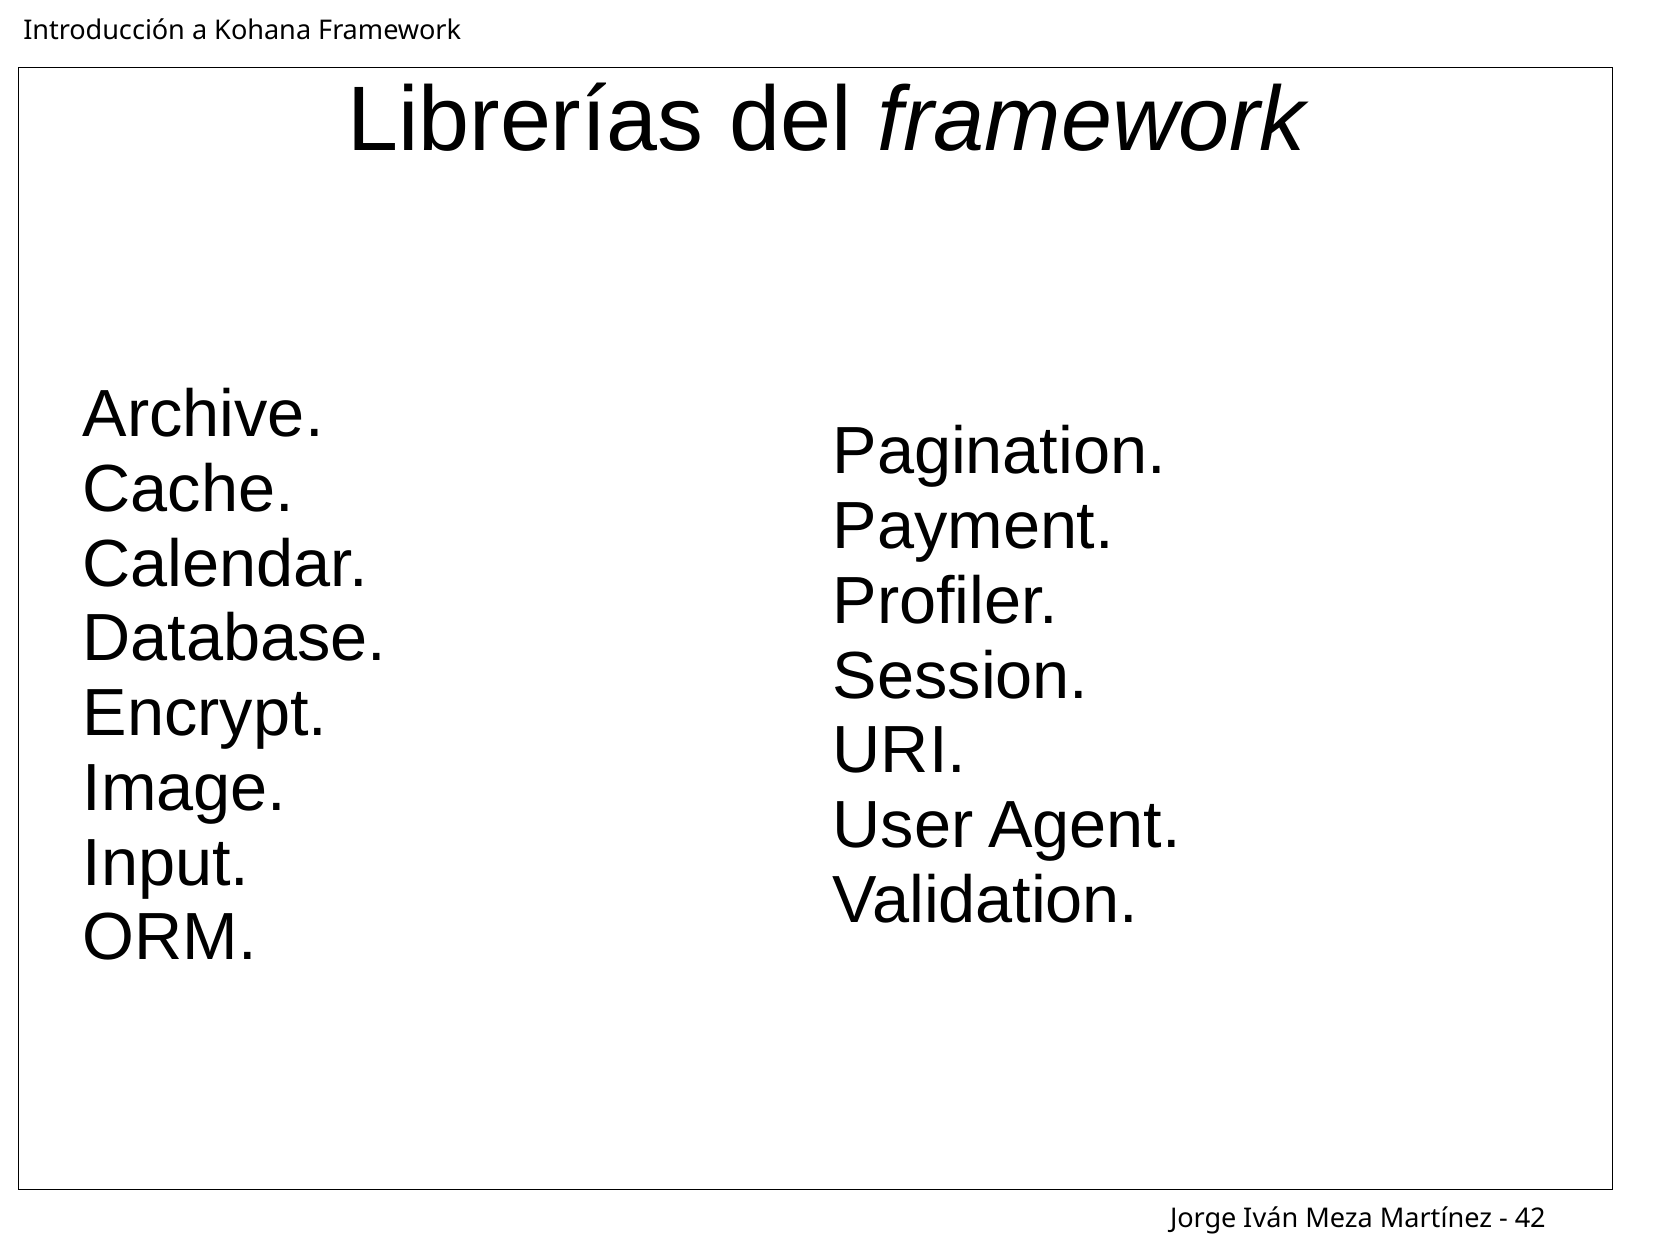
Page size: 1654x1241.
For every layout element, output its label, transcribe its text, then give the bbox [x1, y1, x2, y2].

text_box Pagination. Payment. Profiler. Session. URI. User Agent. Validation. [832, 194, 1538, 1156]
subtitle Archive. Cache. Calendar. Database. Encrypt. Image. Input. ORM. [82, 194, 788, 1156]
title Librerías del framework [82, 56, 1571, 181]
